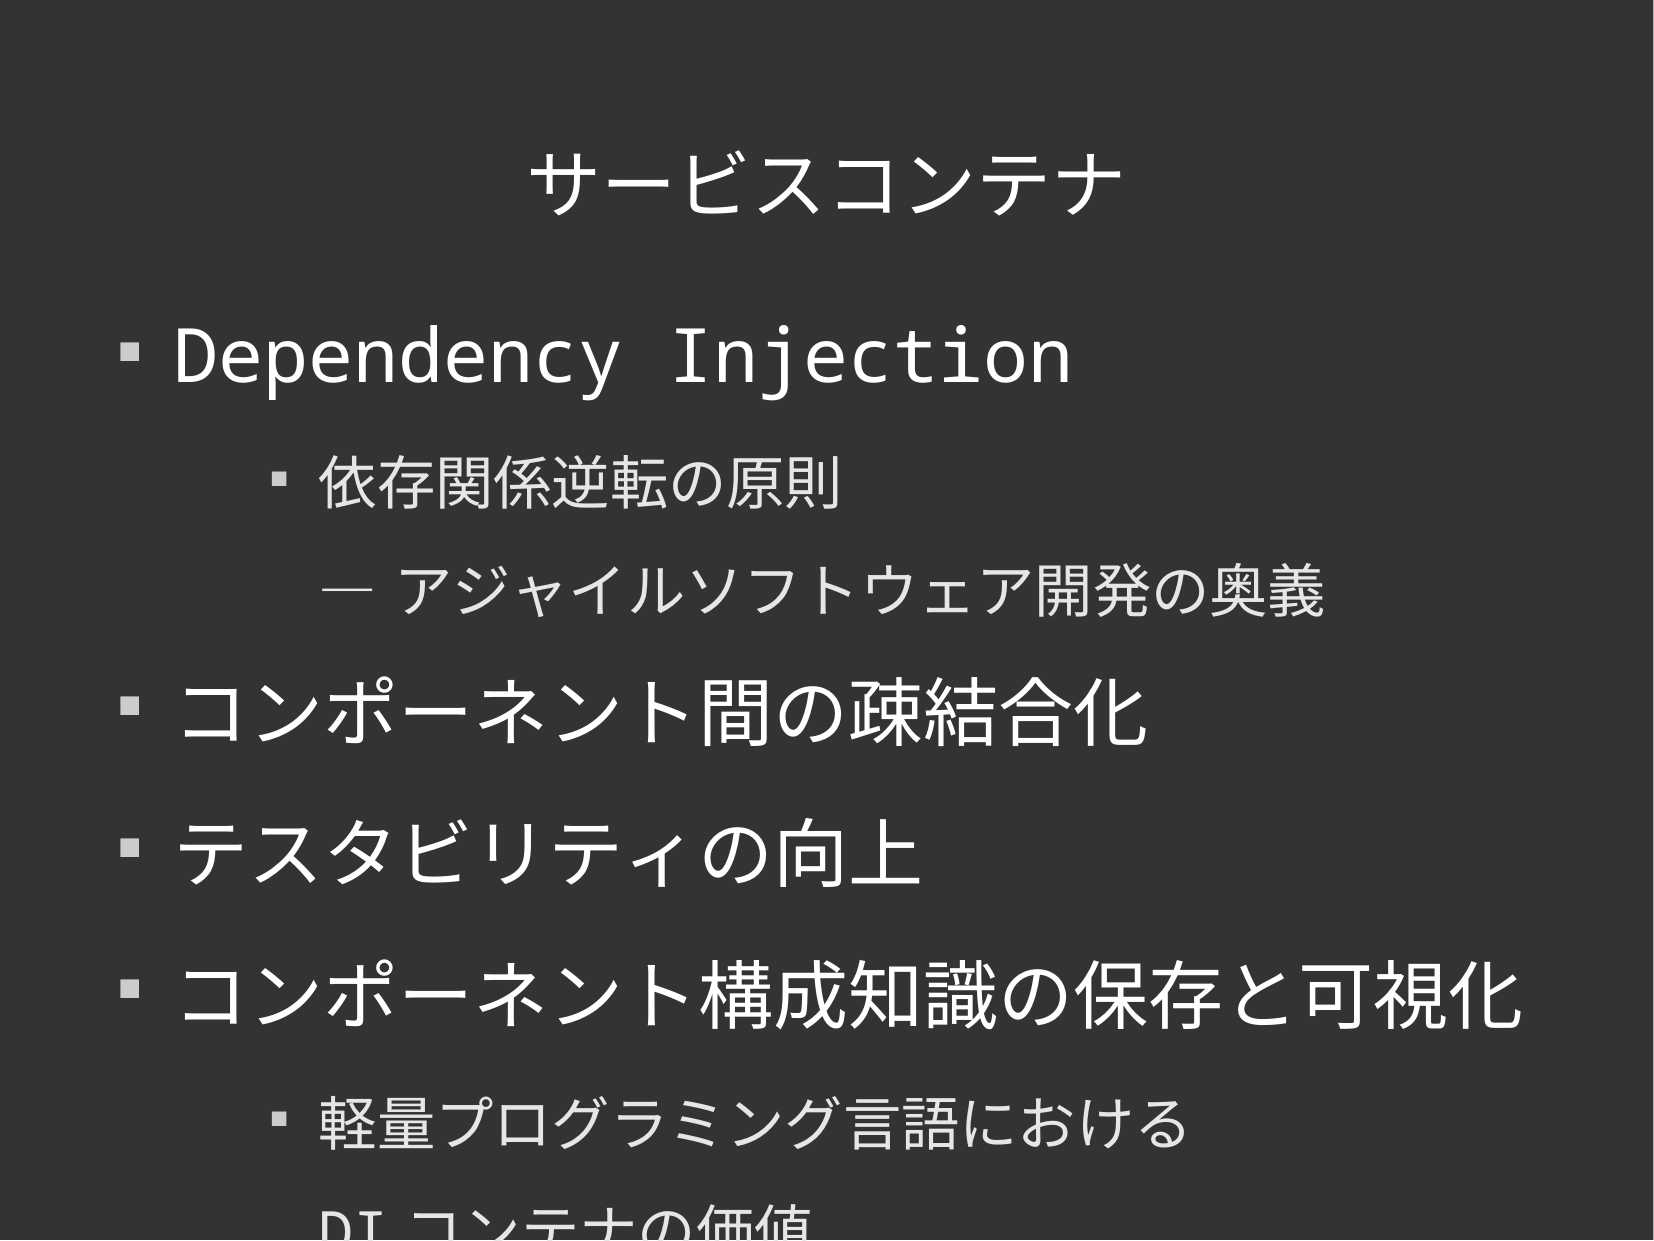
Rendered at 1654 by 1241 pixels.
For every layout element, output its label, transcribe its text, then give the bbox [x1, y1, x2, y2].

list Dependency Injection 依存関係逆転の原則 —アジャイルソフトウェア開発の奥義 コンポーネント間の疎結合化 テスタビリティの向上 コンポーネント構成知識の保存と可視化 軽量プログラミング言語における DIコンテナの価値 [82, 302, 1571, 1130]
title サービスコンテナ [82, 113, 1571, 247]
